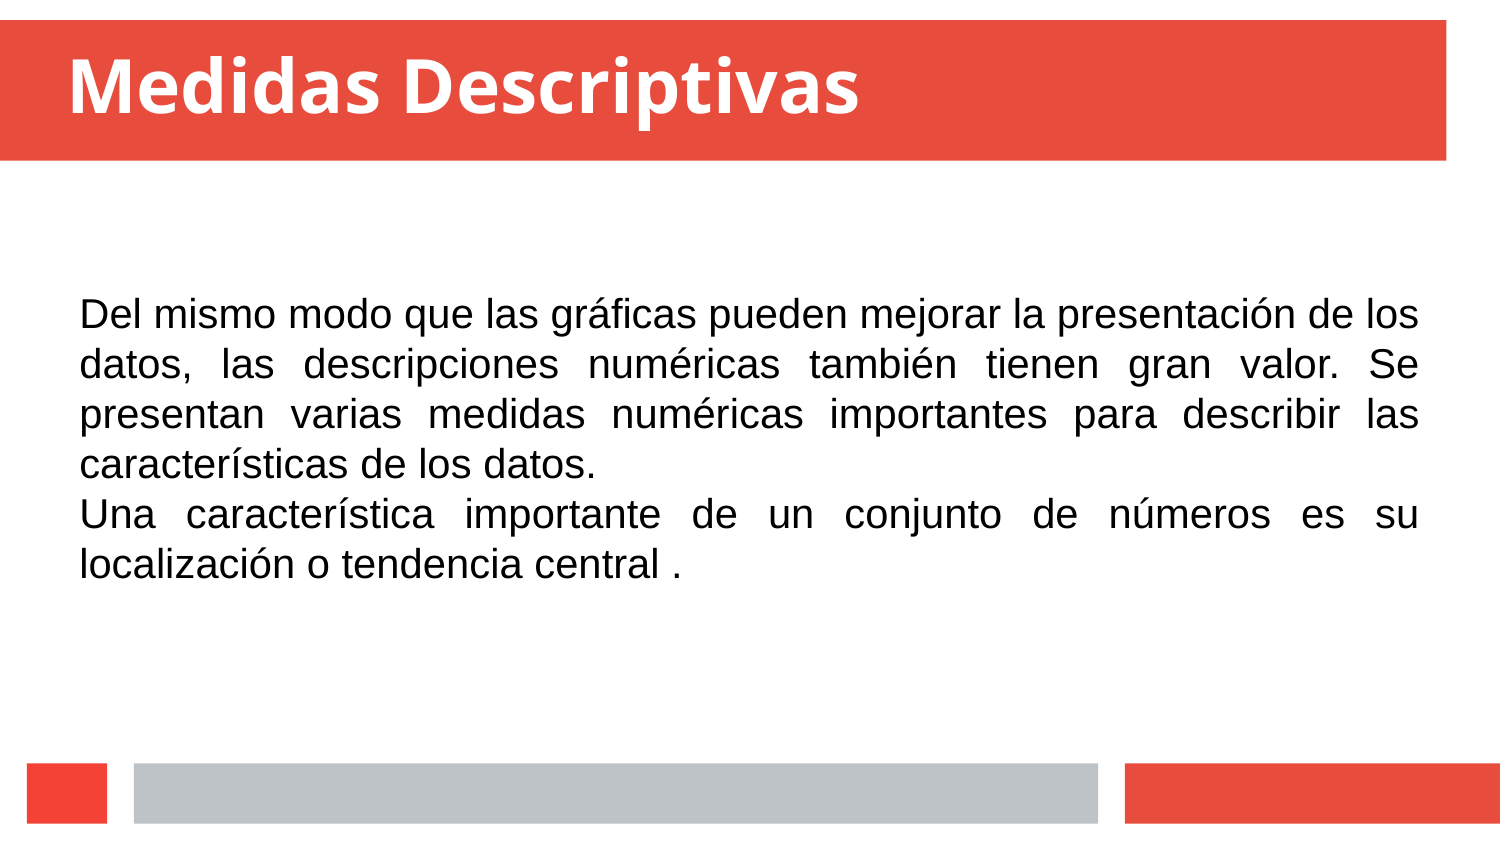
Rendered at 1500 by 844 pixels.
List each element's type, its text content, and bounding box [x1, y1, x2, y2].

title Medidas Descriptivas [53, 40, 1447, 141]
subtitle Del mismo modo que las gráficas pueden mejorar la presentación de los datos, las descripciones numéricas también tienen gran valor. Se presentan varias medidas numéricas importantes para describir las características de los datos. Una característica importante de un conjunto de números es su localización o tendencia central . [66, 274, 1433, 797]
